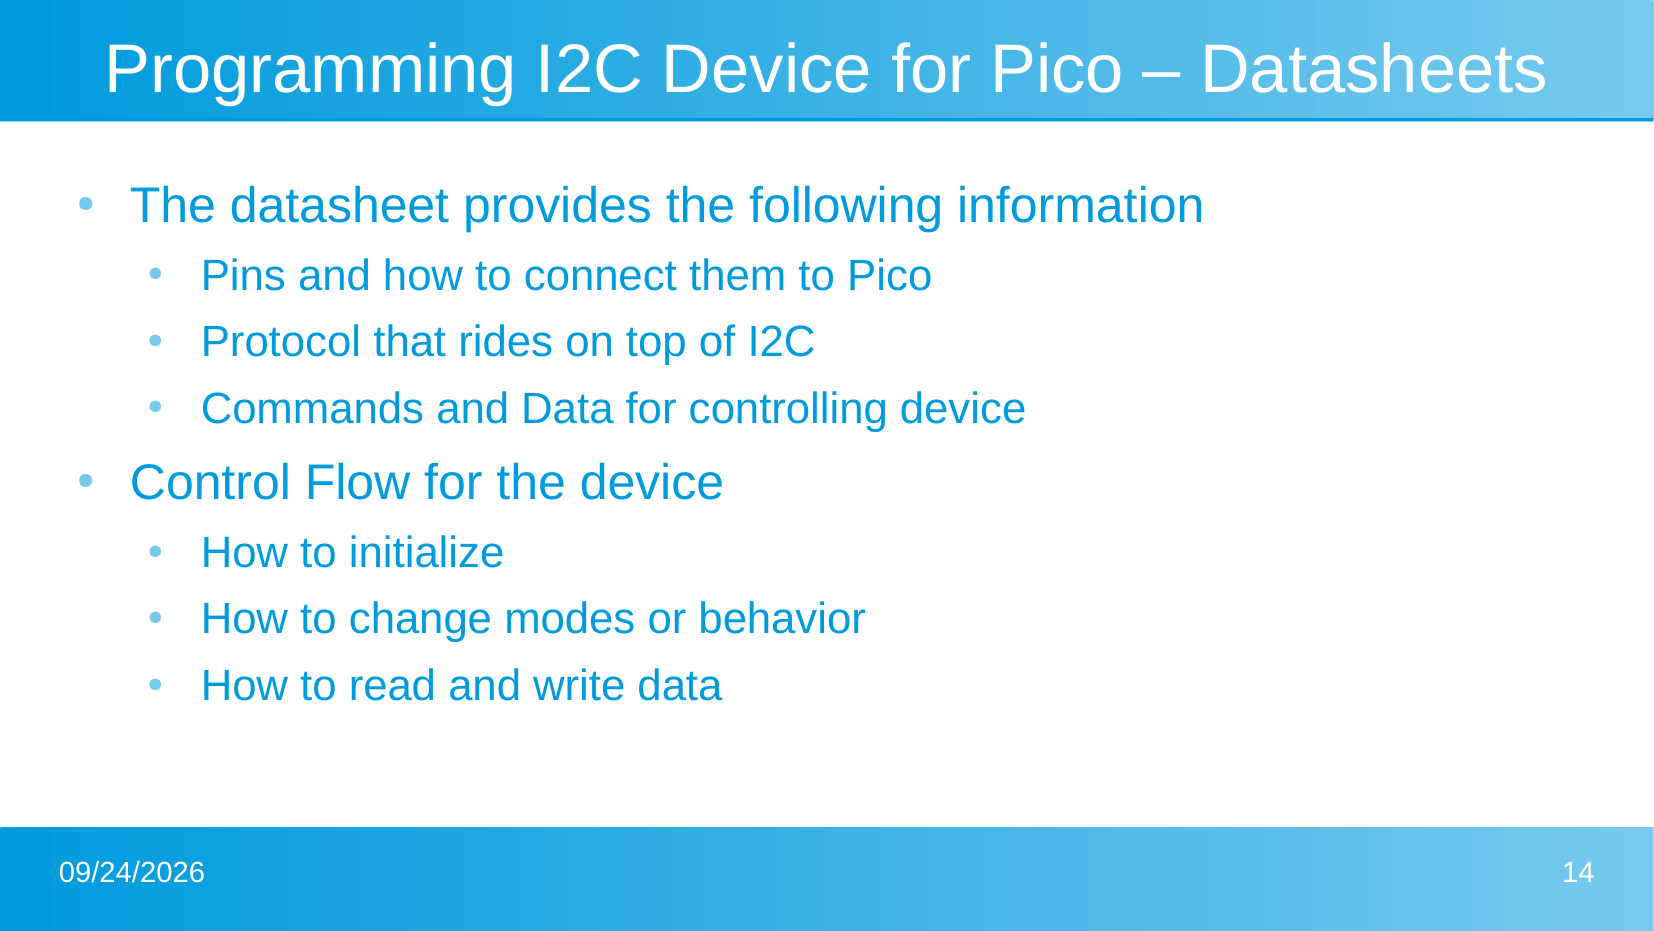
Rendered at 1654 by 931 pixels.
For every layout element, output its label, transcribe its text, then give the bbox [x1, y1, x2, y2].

title Programming I2C Device for Pico – Datasheets [59, 29, 1595, 108]
list The datasheet provides the following information Pins and how to connect them to Pico Protocol that rides on top of I2C Commands and Data for controlling device Control Flow for the device How to initialize How to change modes or behavior How to read and write data [59, 177, 1595, 768]
